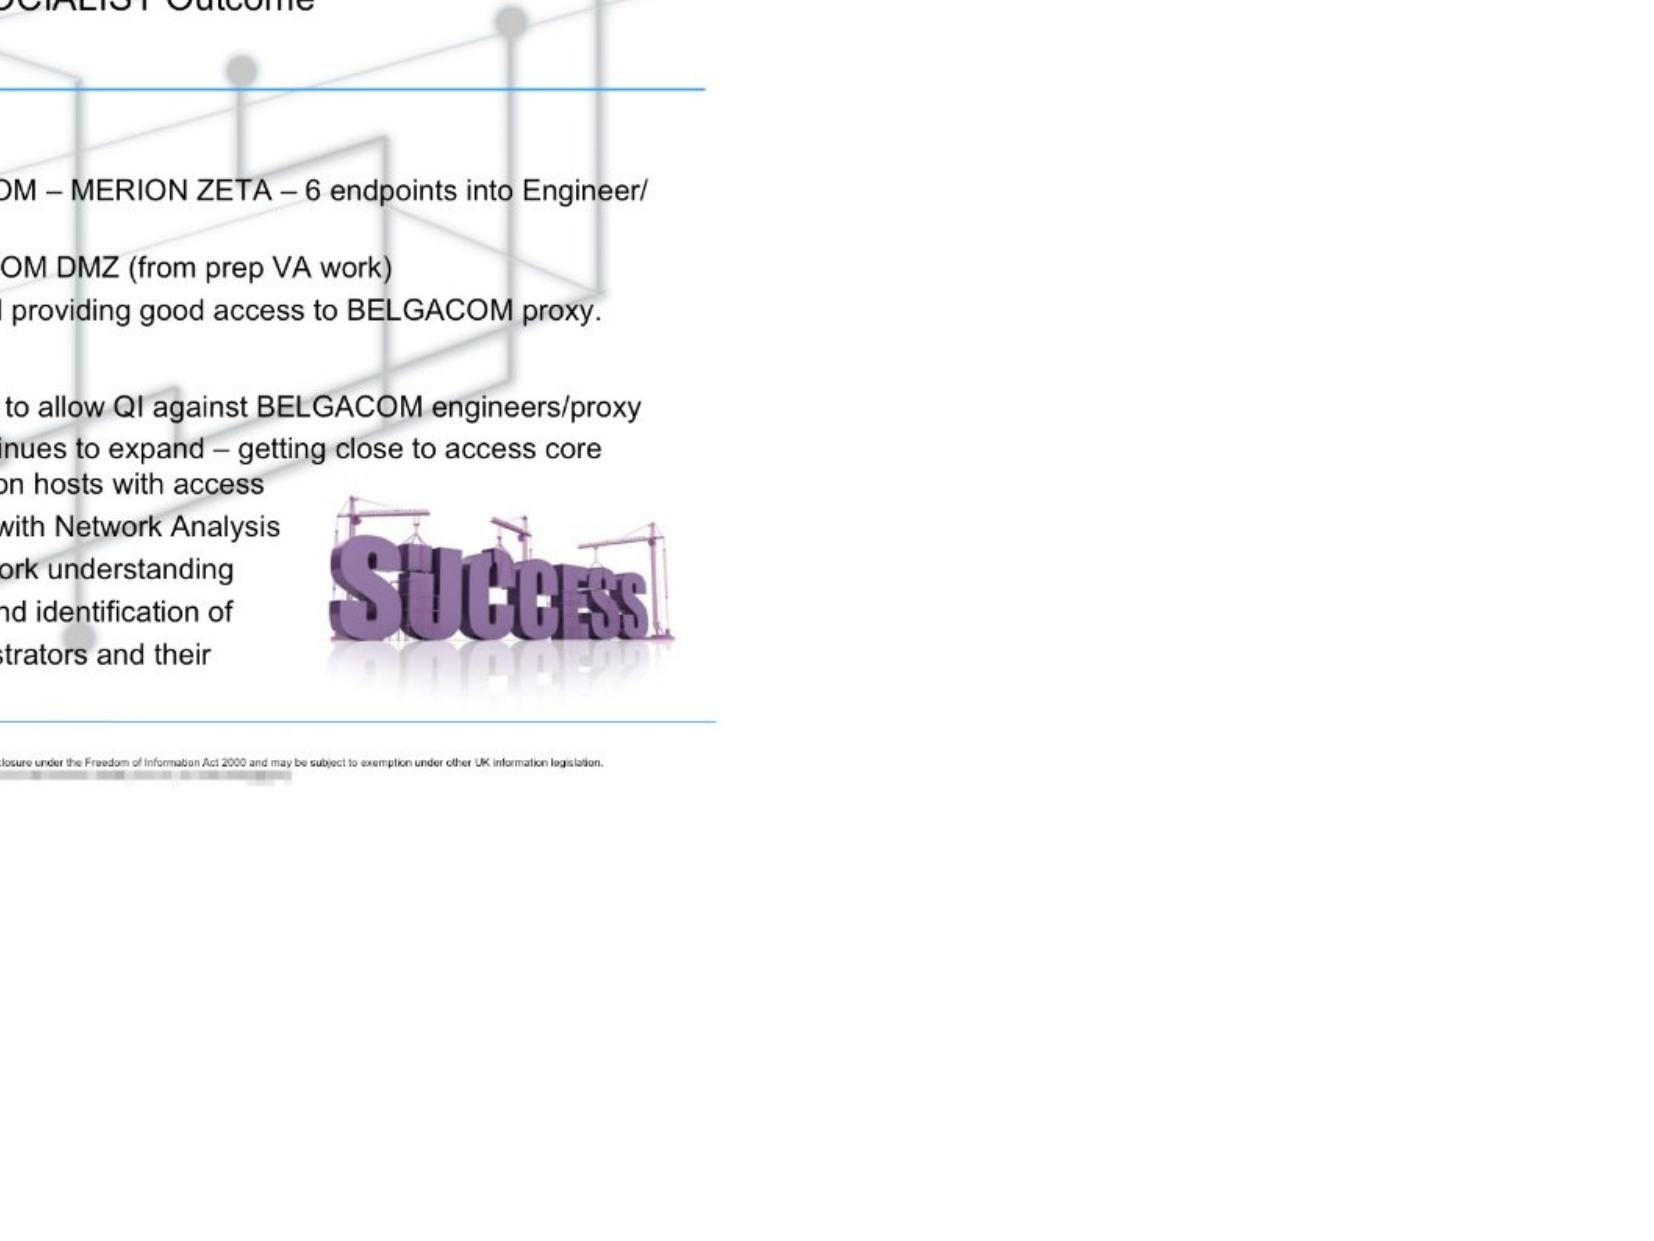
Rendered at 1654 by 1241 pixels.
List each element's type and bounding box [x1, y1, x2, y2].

picture [0, 0, 772, 856]
